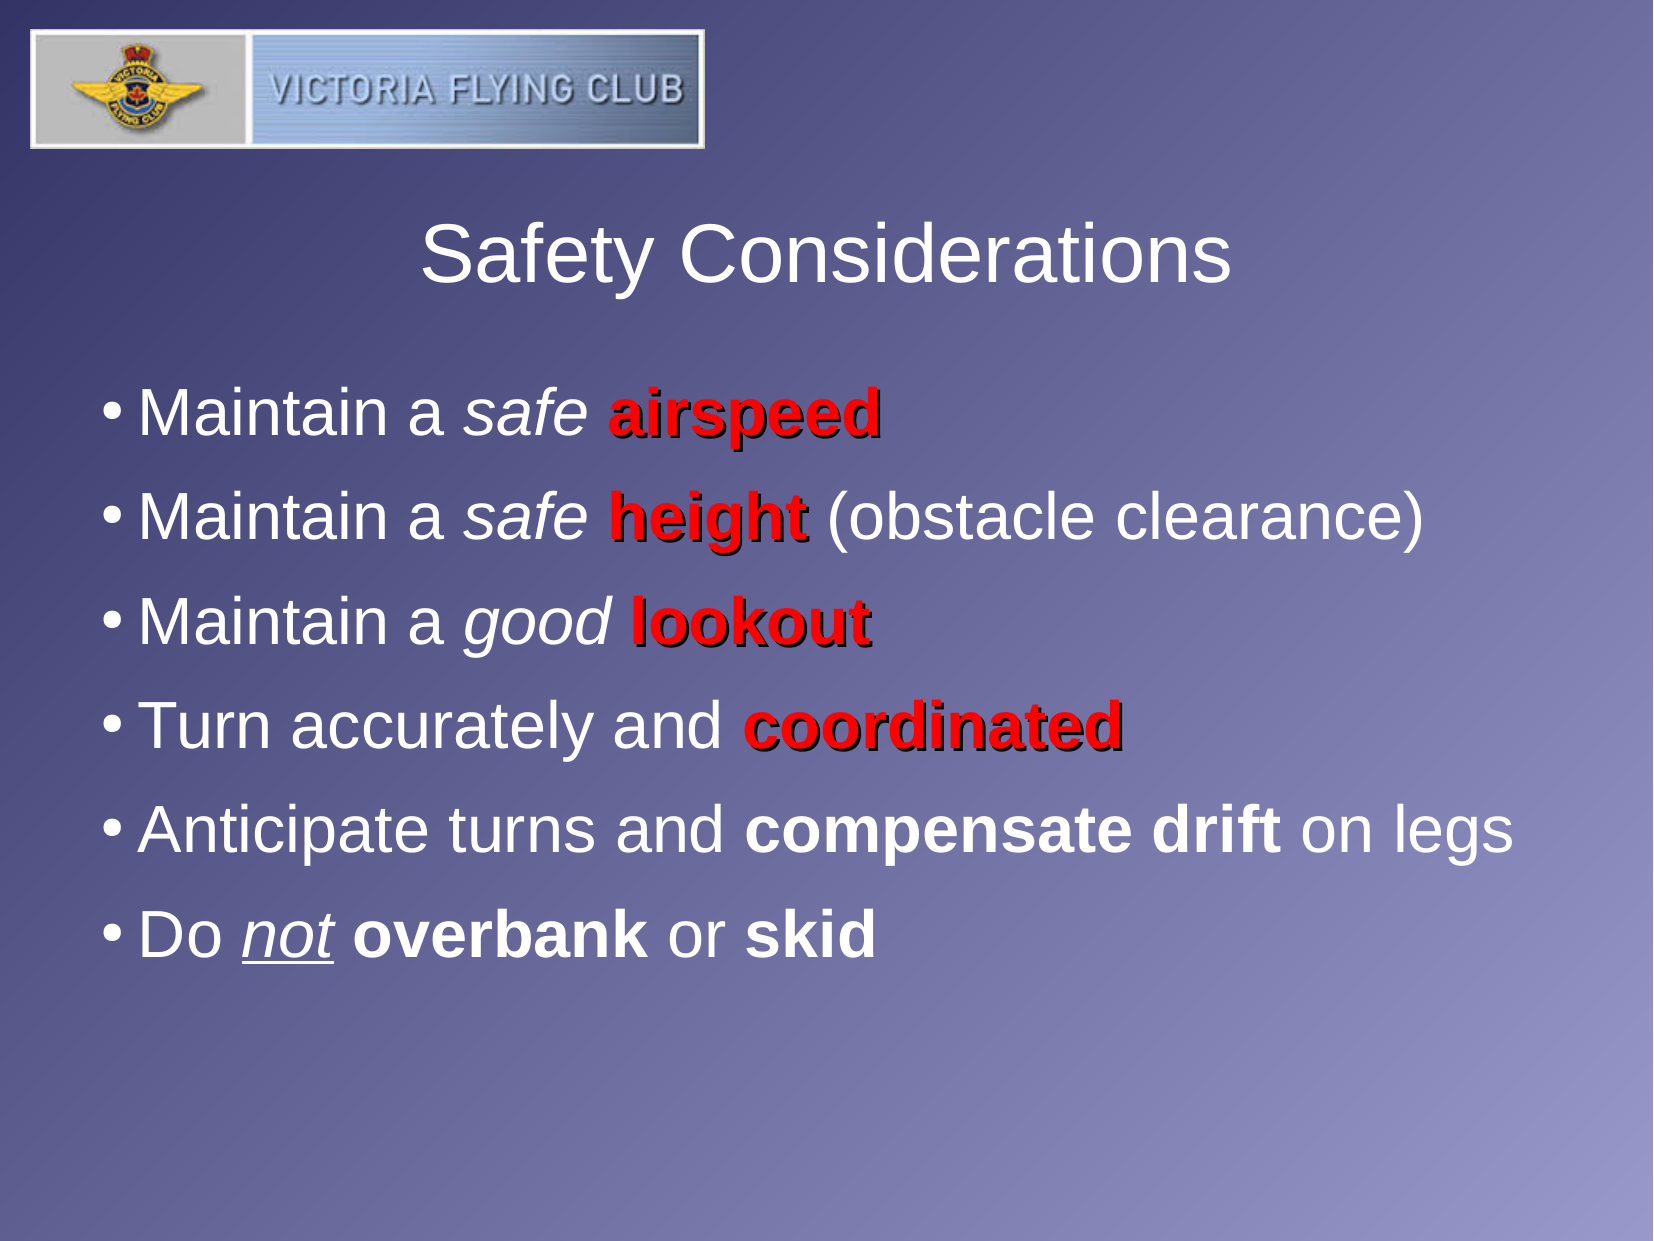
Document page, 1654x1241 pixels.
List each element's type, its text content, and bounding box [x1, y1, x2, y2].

picture [30, 29, 705, 149]
list Maintain a safe airspeed Maintain a safe height (obstacle clearance) Maintain a good lookout Turn accurately and coordinated Anticipate turns and compensate drift on legs Do not overbank or skid [82, 375, 1571, 1095]
title Safety Considerations [82, 150, 1571, 358]
